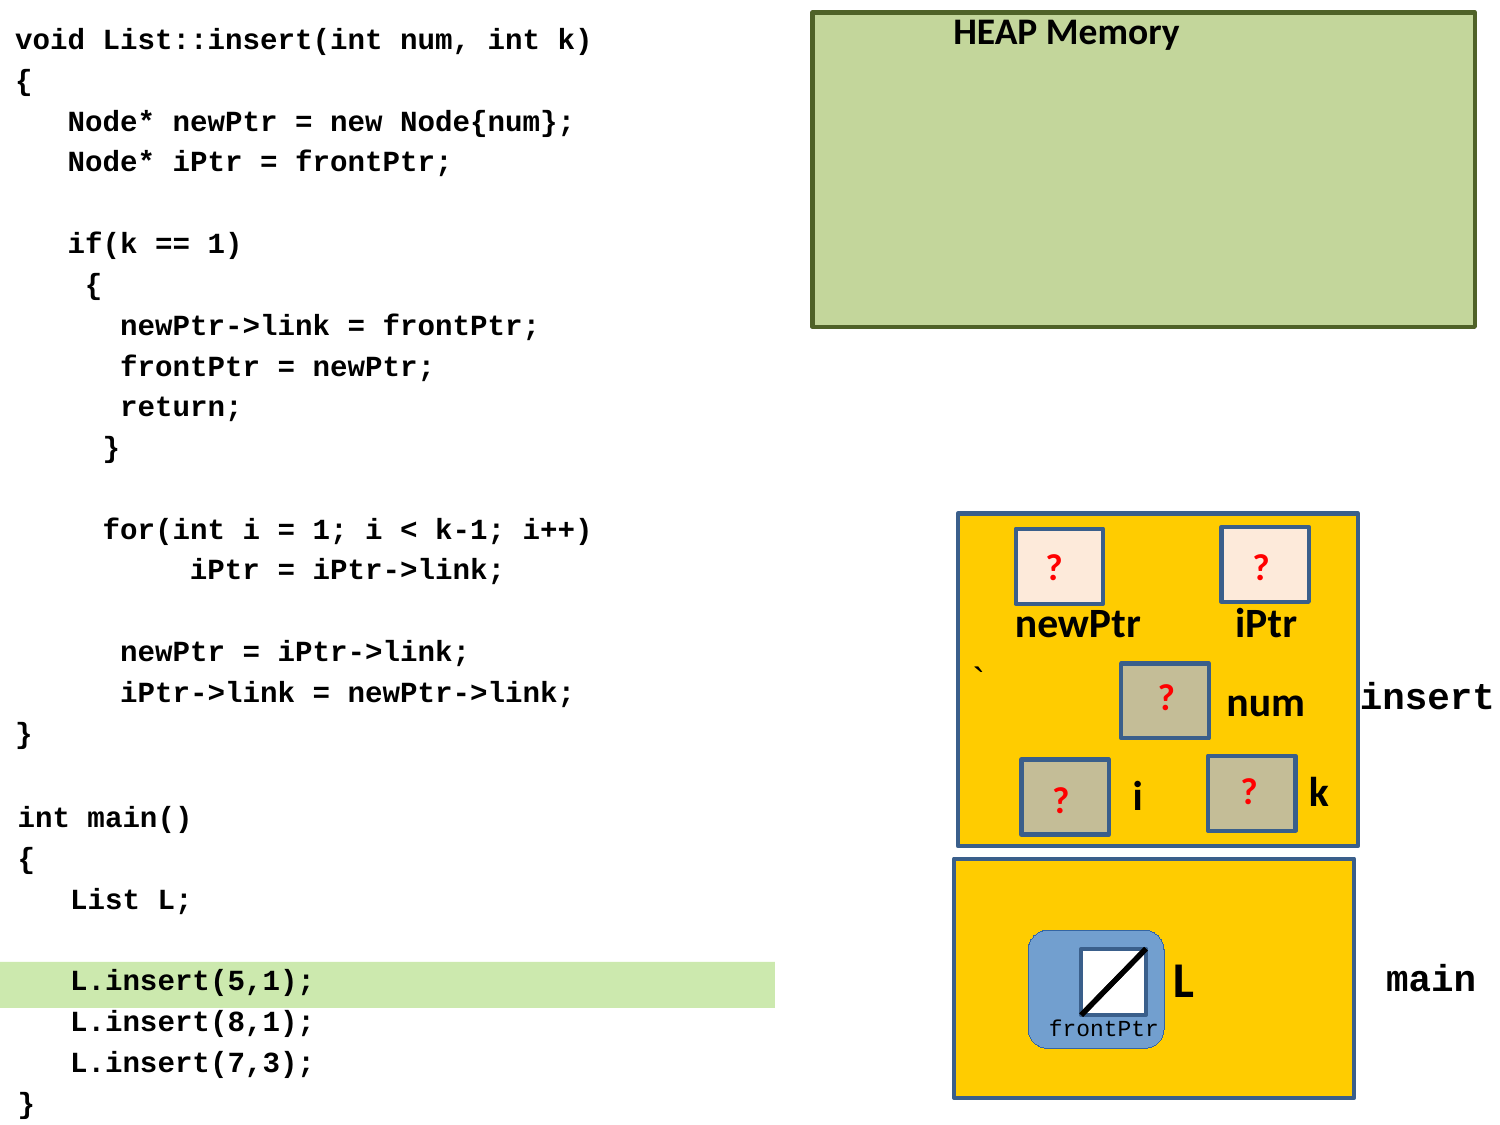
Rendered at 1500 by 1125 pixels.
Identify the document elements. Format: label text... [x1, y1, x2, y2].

text_box ` [957, 513, 1358, 847]
subtitle void List::insert(int num, int k) { Node* newPtr = new Node{num}; Node* iPtr = frontPtr; if(k == 1) { newPtr->link = frontPtr; frontPtr = newPtr; return; } for(int i = 1; i < k-1; i++) iPtr = iPtr->link; newPtr = iPtr->link; iPtr->link = newPtr->link; } [0, 12, 825, 1053]
text_box [1221, 526, 1309, 588]
text_box newPtr [1000, 588, 1156, 654]
text_box insert [1345, 664, 1500, 770]
text_box ? [1237, 535, 1313, 596]
text_box [954, 858, 1355, 1098]
text_box frontPtr [1034, 1006, 1174, 1049]
text_box ? [1037, 768, 1113, 829]
text_box [1021, 759, 1109, 835]
text_box num [1211, 667, 1321, 733]
text_box ? [1225, 759, 1301, 820]
text_box iPtr [1220, 588, 1312, 654]
text_box i [1117, 761, 1158, 827]
text_box ? [1142, 665, 1218, 726]
text_box int main() { List L; L.insert(5,1); L.insert(8,1); L.insert(7,3); } [2, 790, 730, 1122]
text_box L [1158, 940, 1210, 1016]
text_box k [1293, 757, 1344, 823]
text_box [825, 12, 1475, 327]
text_box [1121, 663, 1209, 739]
text_box [1015, 528, 1104, 588]
text_box [730, 961, 775, 1008]
text_box ? [1030, 535, 1106, 596]
text_box HEAP Memory [938, 0, 1195, 60]
text_box [1207, 755, 1296, 831]
text_box main [1371, 947, 1492, 1007]
